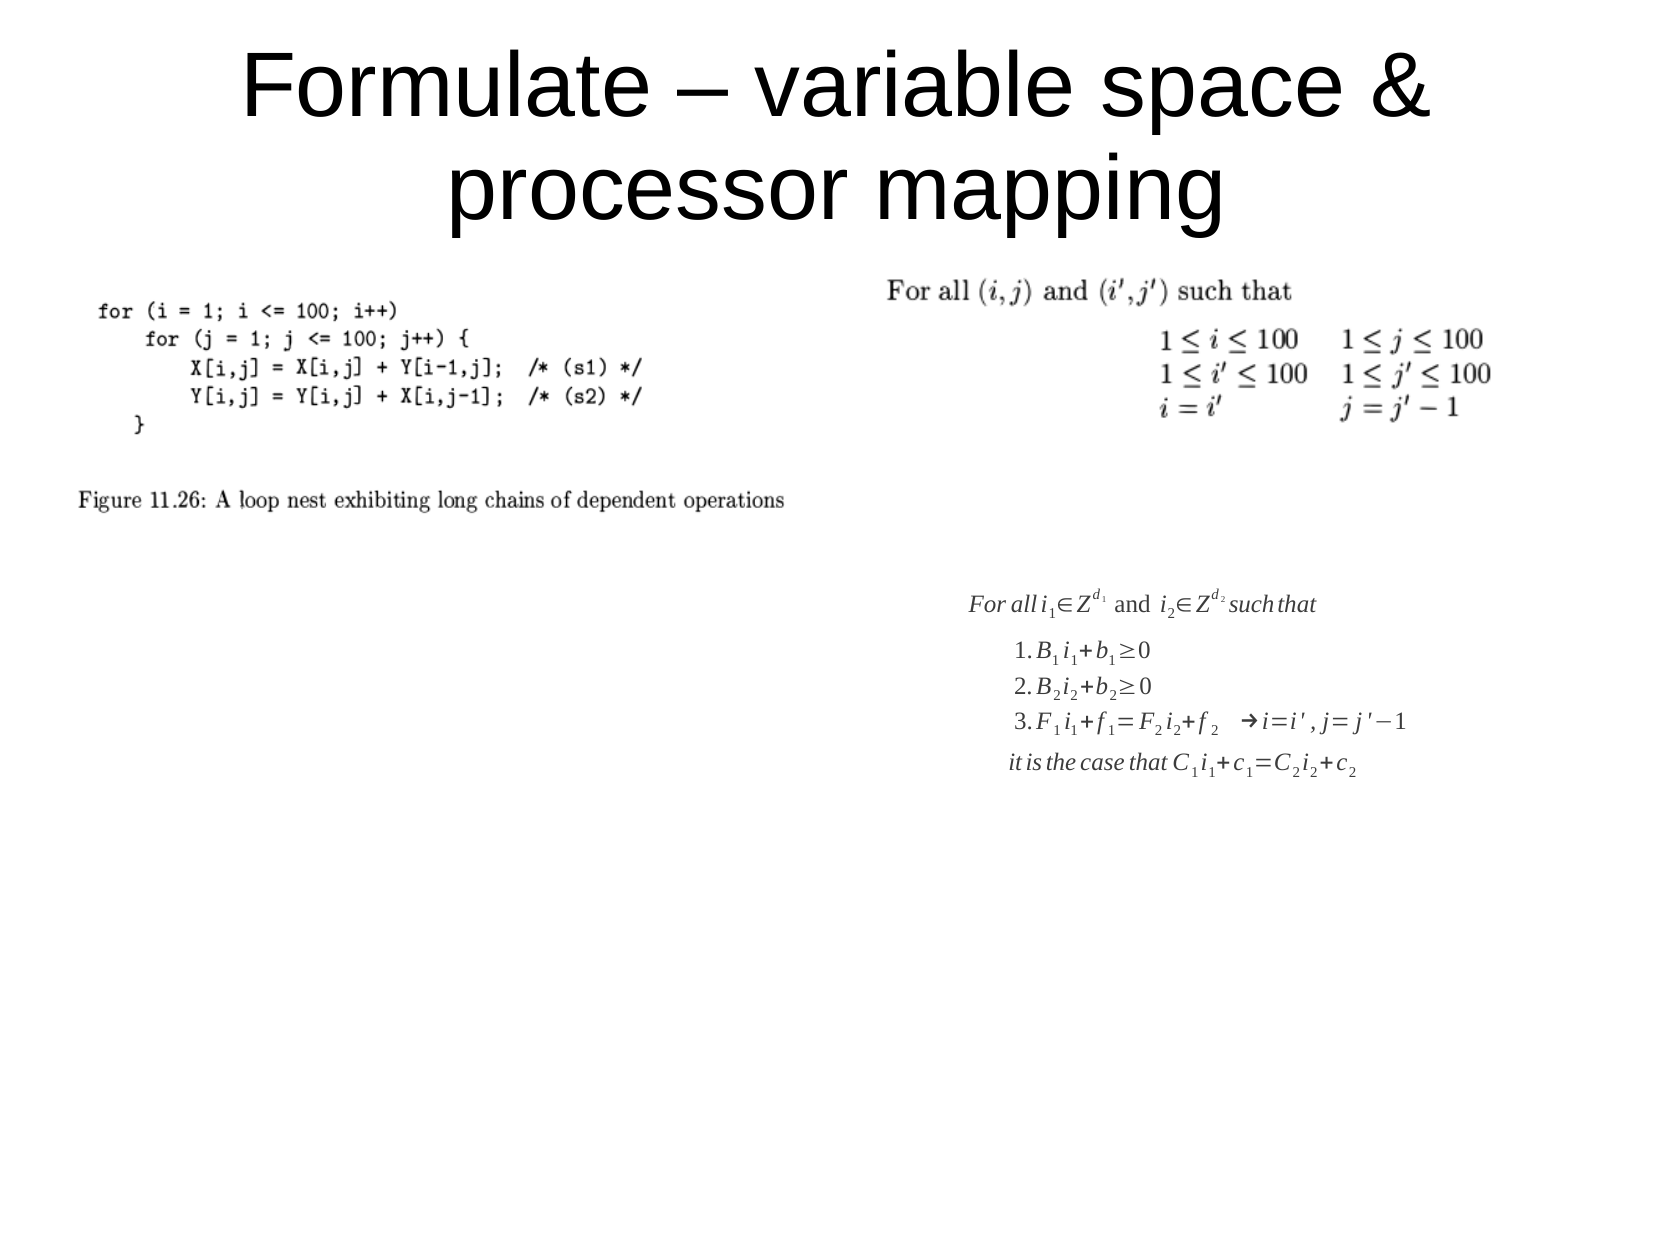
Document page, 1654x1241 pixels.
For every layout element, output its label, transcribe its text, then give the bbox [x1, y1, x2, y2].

chart [1007, 636, 1158, 669]
title Formulate – variable space & processor mapping [92, 32, 1581, 241]
picture [867, 272, 1503, 432]
chart [1007, 672, 1158, 704]
chart [1002, 749, 1362, 781]
chart [960, 585, 1325, 621]
picture [60, 291, 796, 526]
chart [1007, 707, 1224, 740]
chart [1233, 707, 1413, 736]
